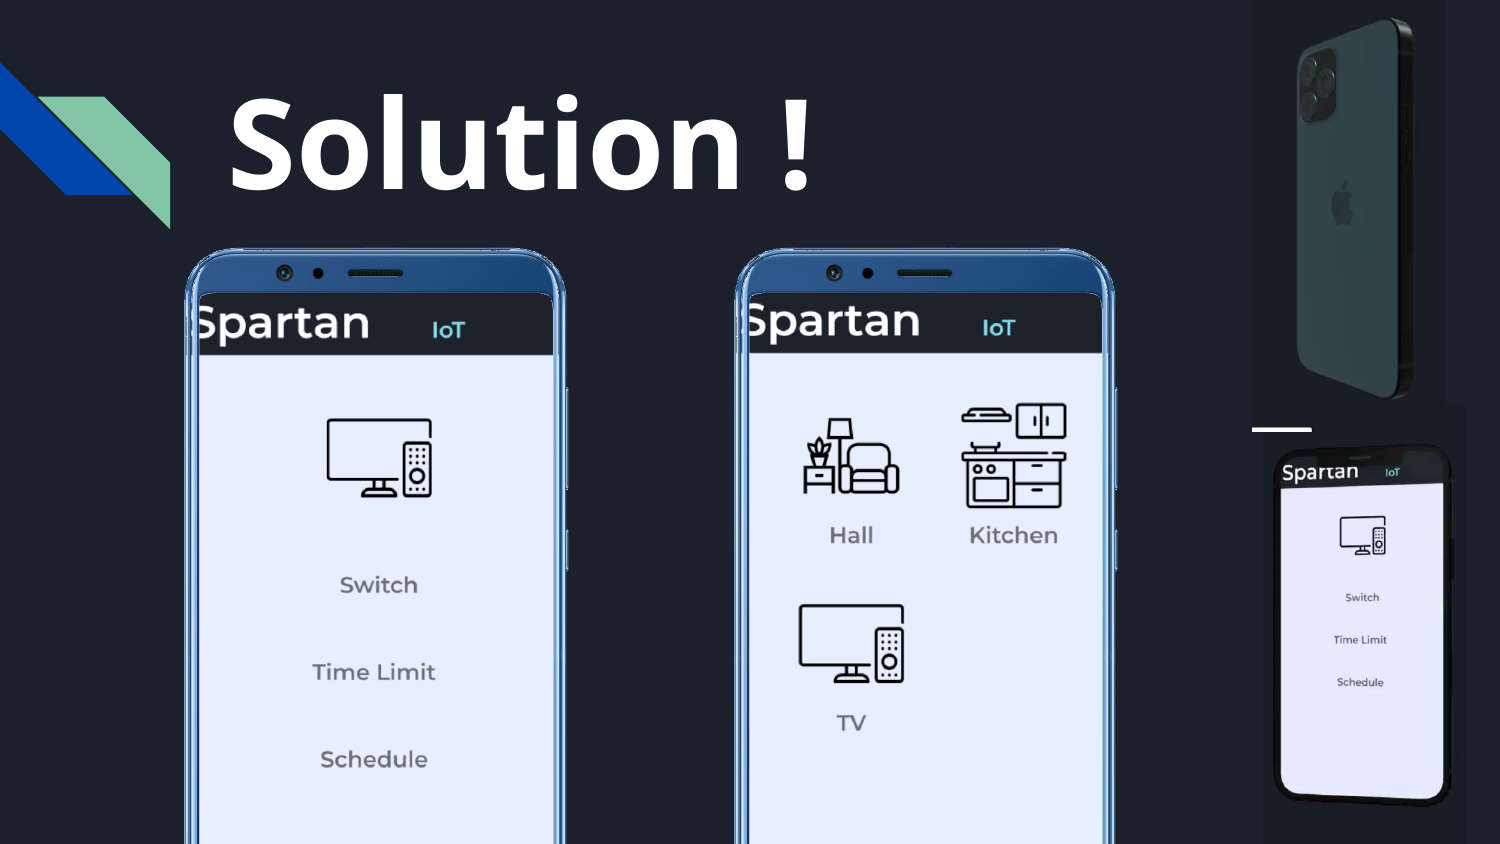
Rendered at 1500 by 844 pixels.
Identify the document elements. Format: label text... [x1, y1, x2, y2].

title Solution ! [212, 0, 1252, 280]
title Solution ! [1446, 0, 1454, 280]
picture [1252, 0, 1467, 844]
picture [693, 225, 1158, 844]
picture [143, 225, 609, 844]
